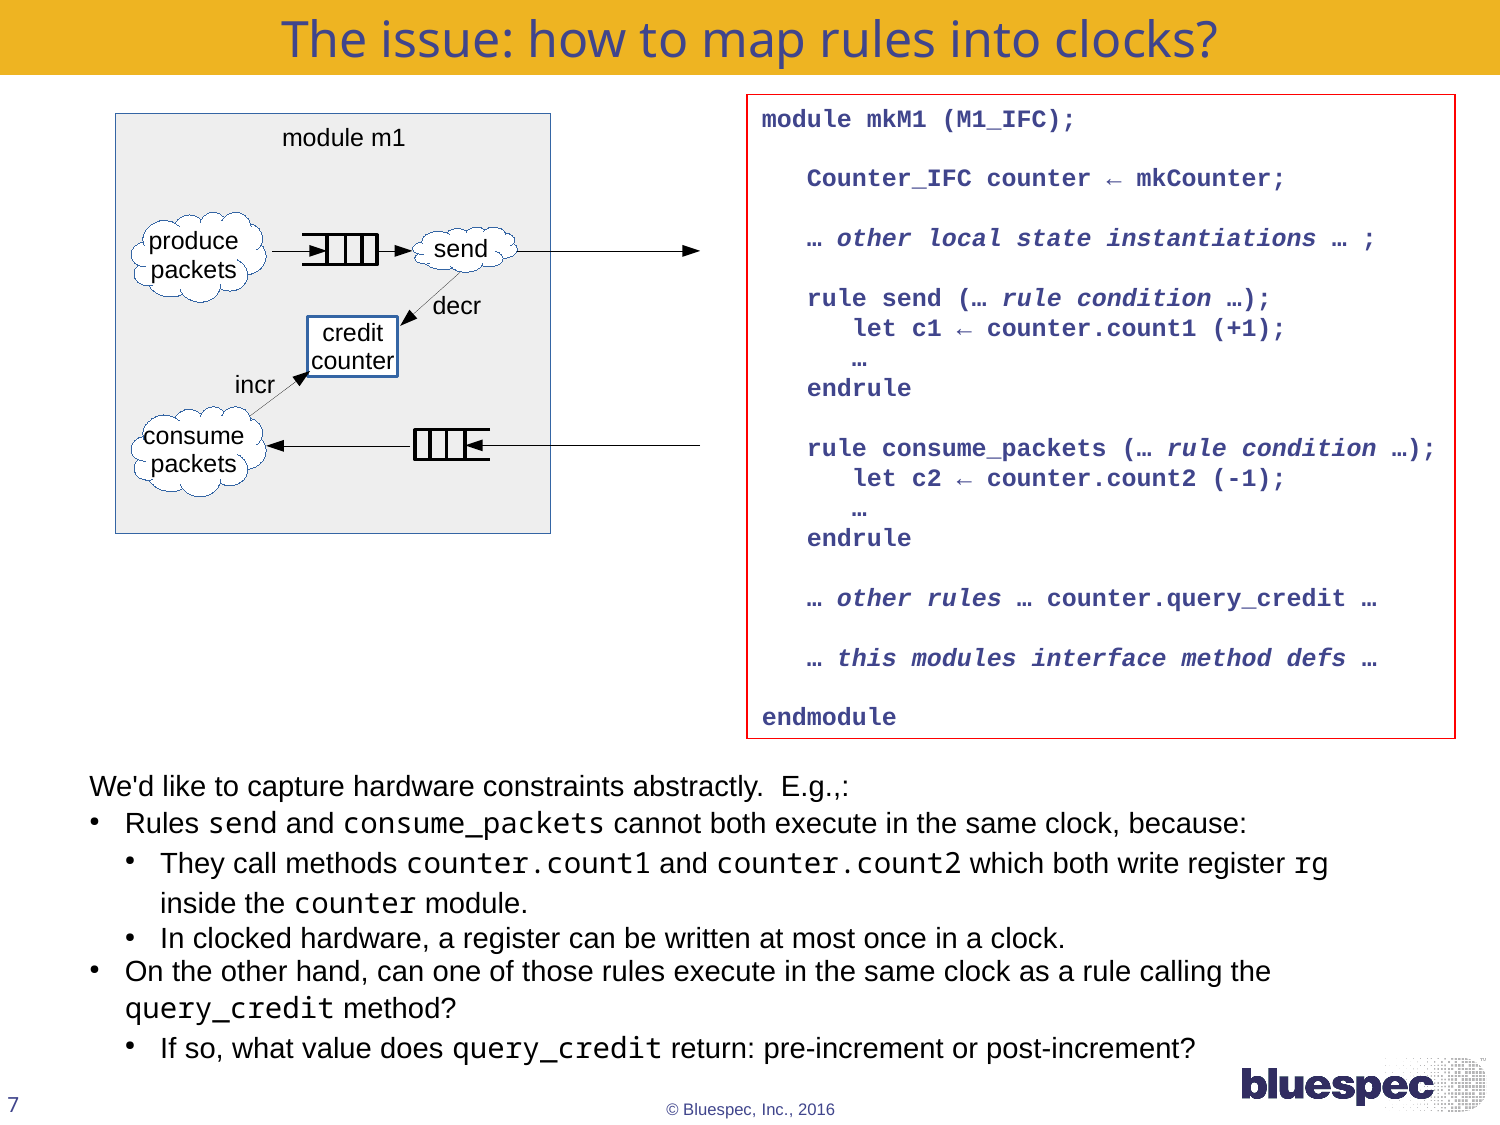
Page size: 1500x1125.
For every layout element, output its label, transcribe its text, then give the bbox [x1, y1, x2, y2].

text_box [432, 431, 445, 458]
slide_number <number> [7, 1044, 320, 1120]
text_box send [412, 227, 518, 273]
text_box incr [220, 363, 291, 407]
text_box [329, 236, 344, 263]
text_box consume packets [131, 406, 267, 497]
text_box module mkM1 (M1_IFC); Counter_IFC counter ← mkCounter; … other local state instantiations … ; rule send (… rule condition …); let c1 ← counter.count1 (+1); … endrule rule consume_packets (… rule condition …); let c2 ← counter.count2 (-1); … endrule … other rules … counter.query_credit … … this modules interface method defs … endmodule [747, 94, 1456, 739]
picture [1242, 1058, 1487, 1112]
text_box module m1 [267, 116, 422, 160]
text_box The issue: how to map rules into clocks? [0, 0, 1500, 75]
text_box credit counter [307, 316, 398, 377]
text_box [417, 431, 428, 458]
text_box produce packets [131, 212, 267, 303]
text_box [115, 113, 551, 534]
text_box decr [417, 284, 497, 328]
text_box We'd like to capture hardware constraints abstractly. E.g.,: Rules send and consume_packets cannot both execute in the same clock, because: They call methods counter.count1 and counter.count2 which both write register rg inside the counter module. In clocked hardware, a register can be written at most once in a clock. On the other hand, can one of those rules execute in the same clock as a rule calling the query_credit method? If so, what value does query_credit return: pre-increment or post-increment? [74, 762, 1425, 1051]
text_box [448, 431, 463, 458]
text_box [347, 236, 360, 263]
text_box [364, 236, 375, 263]
